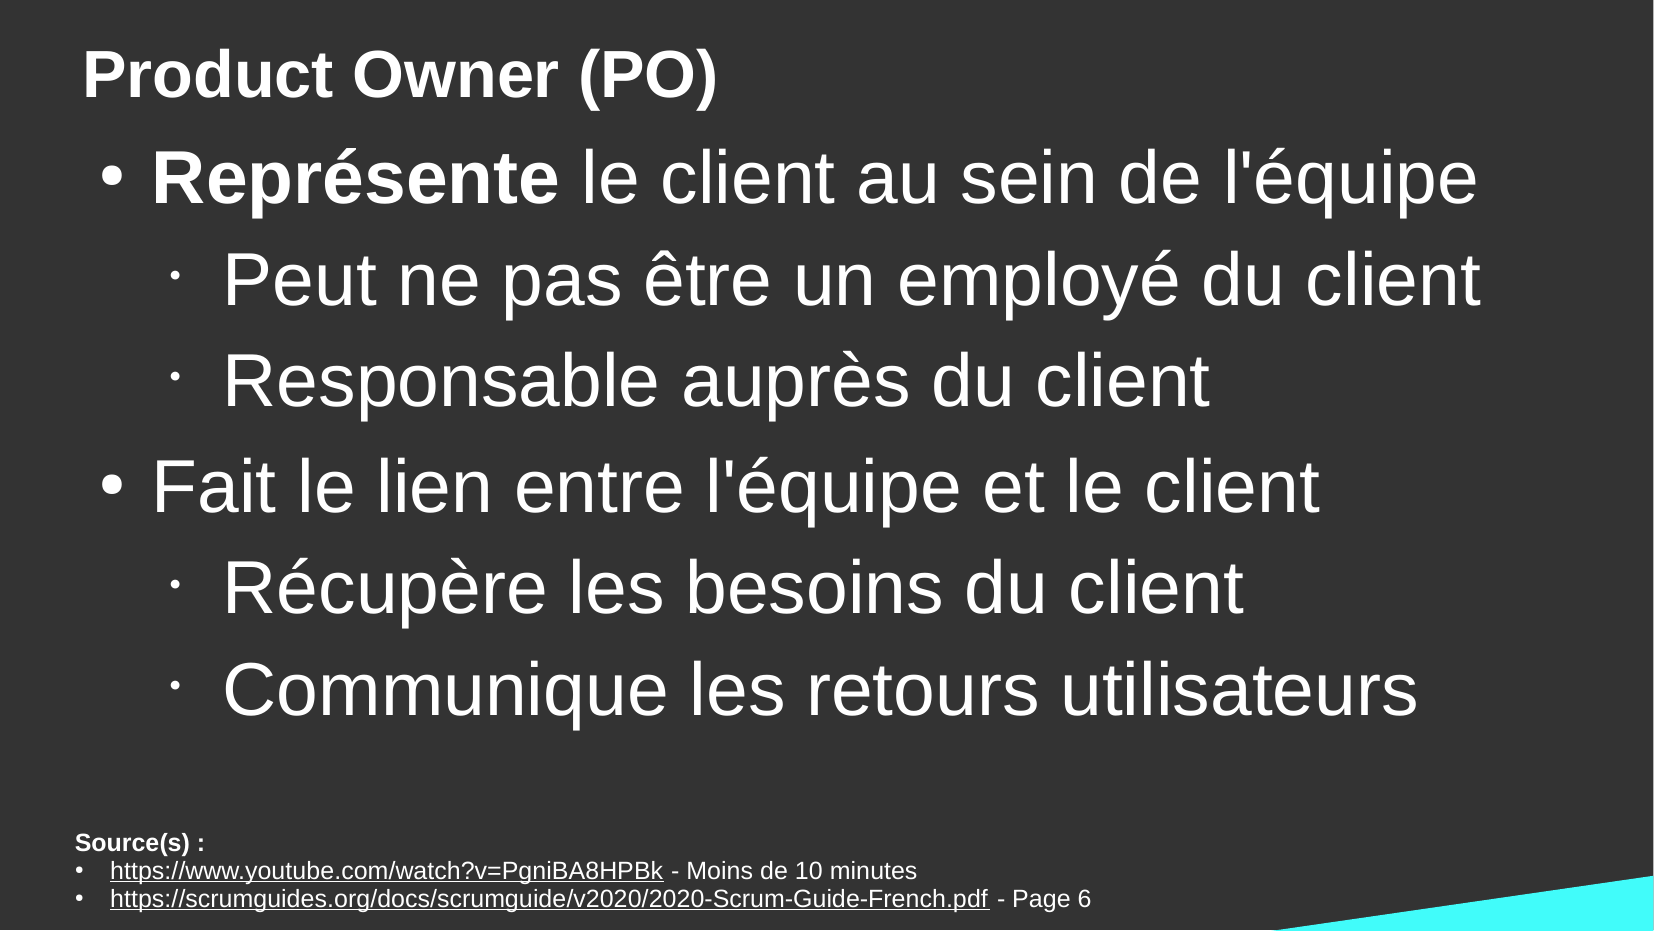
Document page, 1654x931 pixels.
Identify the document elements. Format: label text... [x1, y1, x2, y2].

title Product Owner (PO) [82, 37, 1571, 122]
text_box Source(s) : https://www.youtube.com/watch?v=PgniBA8HPBk - Moins de 10 minutes https://scrumguides.org/docs/scrumguide/v2020/2020-Scrum-Guide-French.pdf - Page 6 [60, 821, 1546, 921]
text_box [1270, 875, 1654, 931]
list Représente le client au sein de l'équipe Peut ne pas être un employé du client Responsable auprès du client Fait le lien entre l'équipe et le client Récupère les besoins du client Communique les retours utilisateurs [80, 135, 1620, 777]
